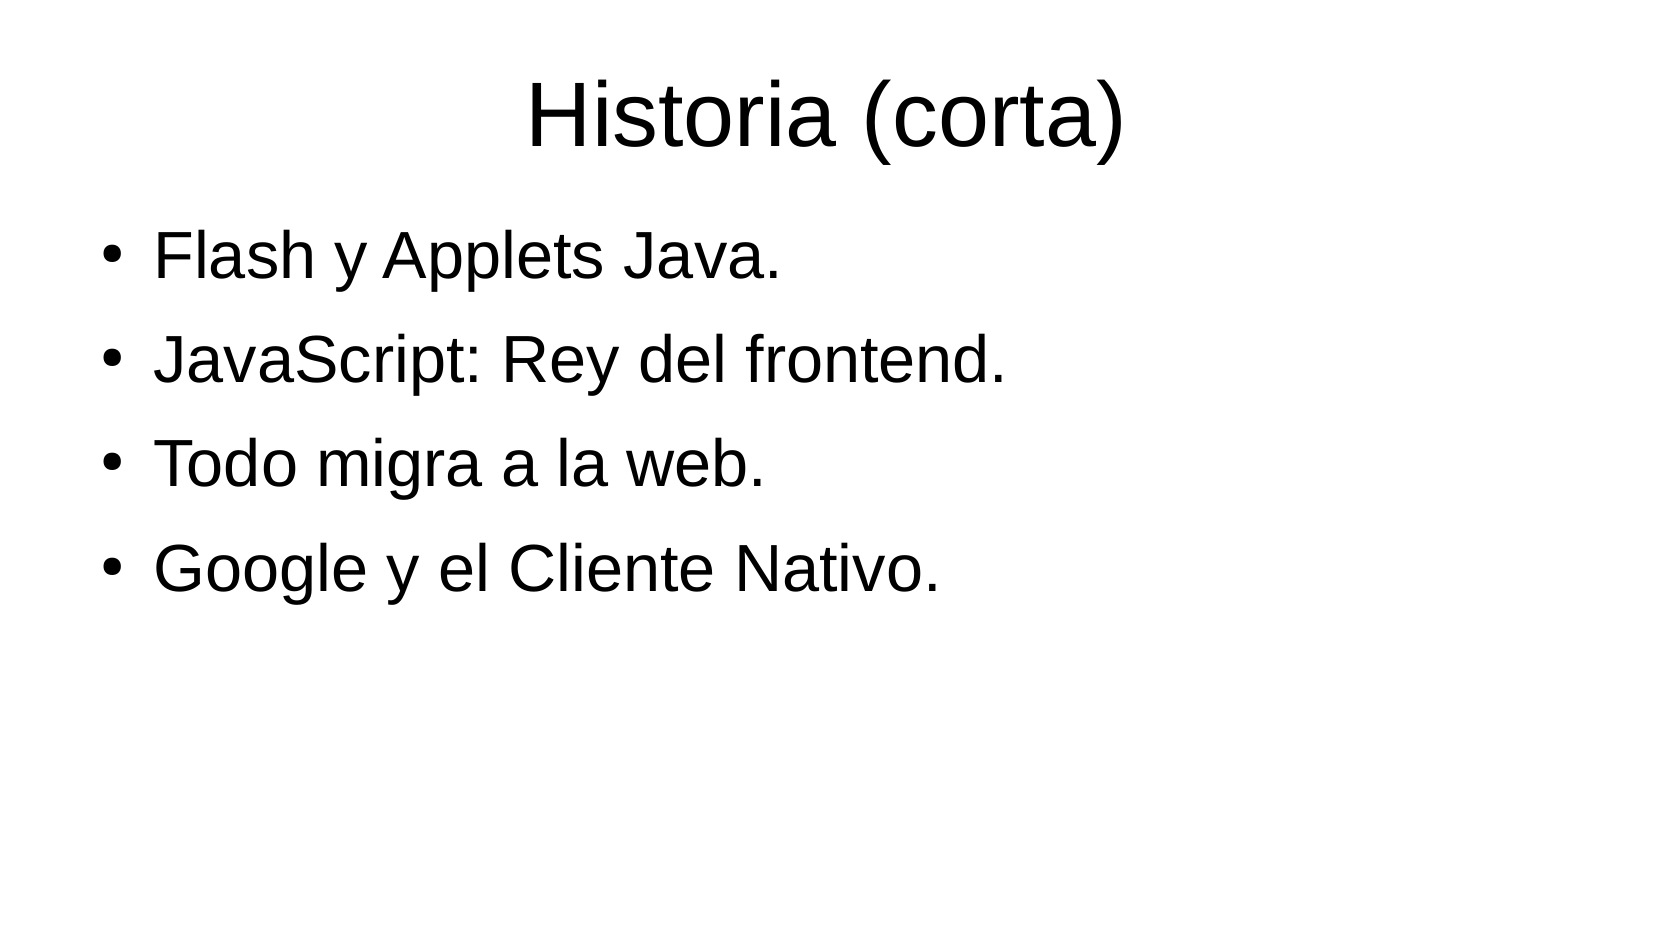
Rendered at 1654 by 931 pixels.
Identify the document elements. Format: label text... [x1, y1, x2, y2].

title Historia (corta) [82, 37, 1571, 193]
list Flash y Applets Java. JavaScript: Rey del frontend. Todo migra a la web. Google y el Cliente Nativo. [82, 217, 1571, 758]
